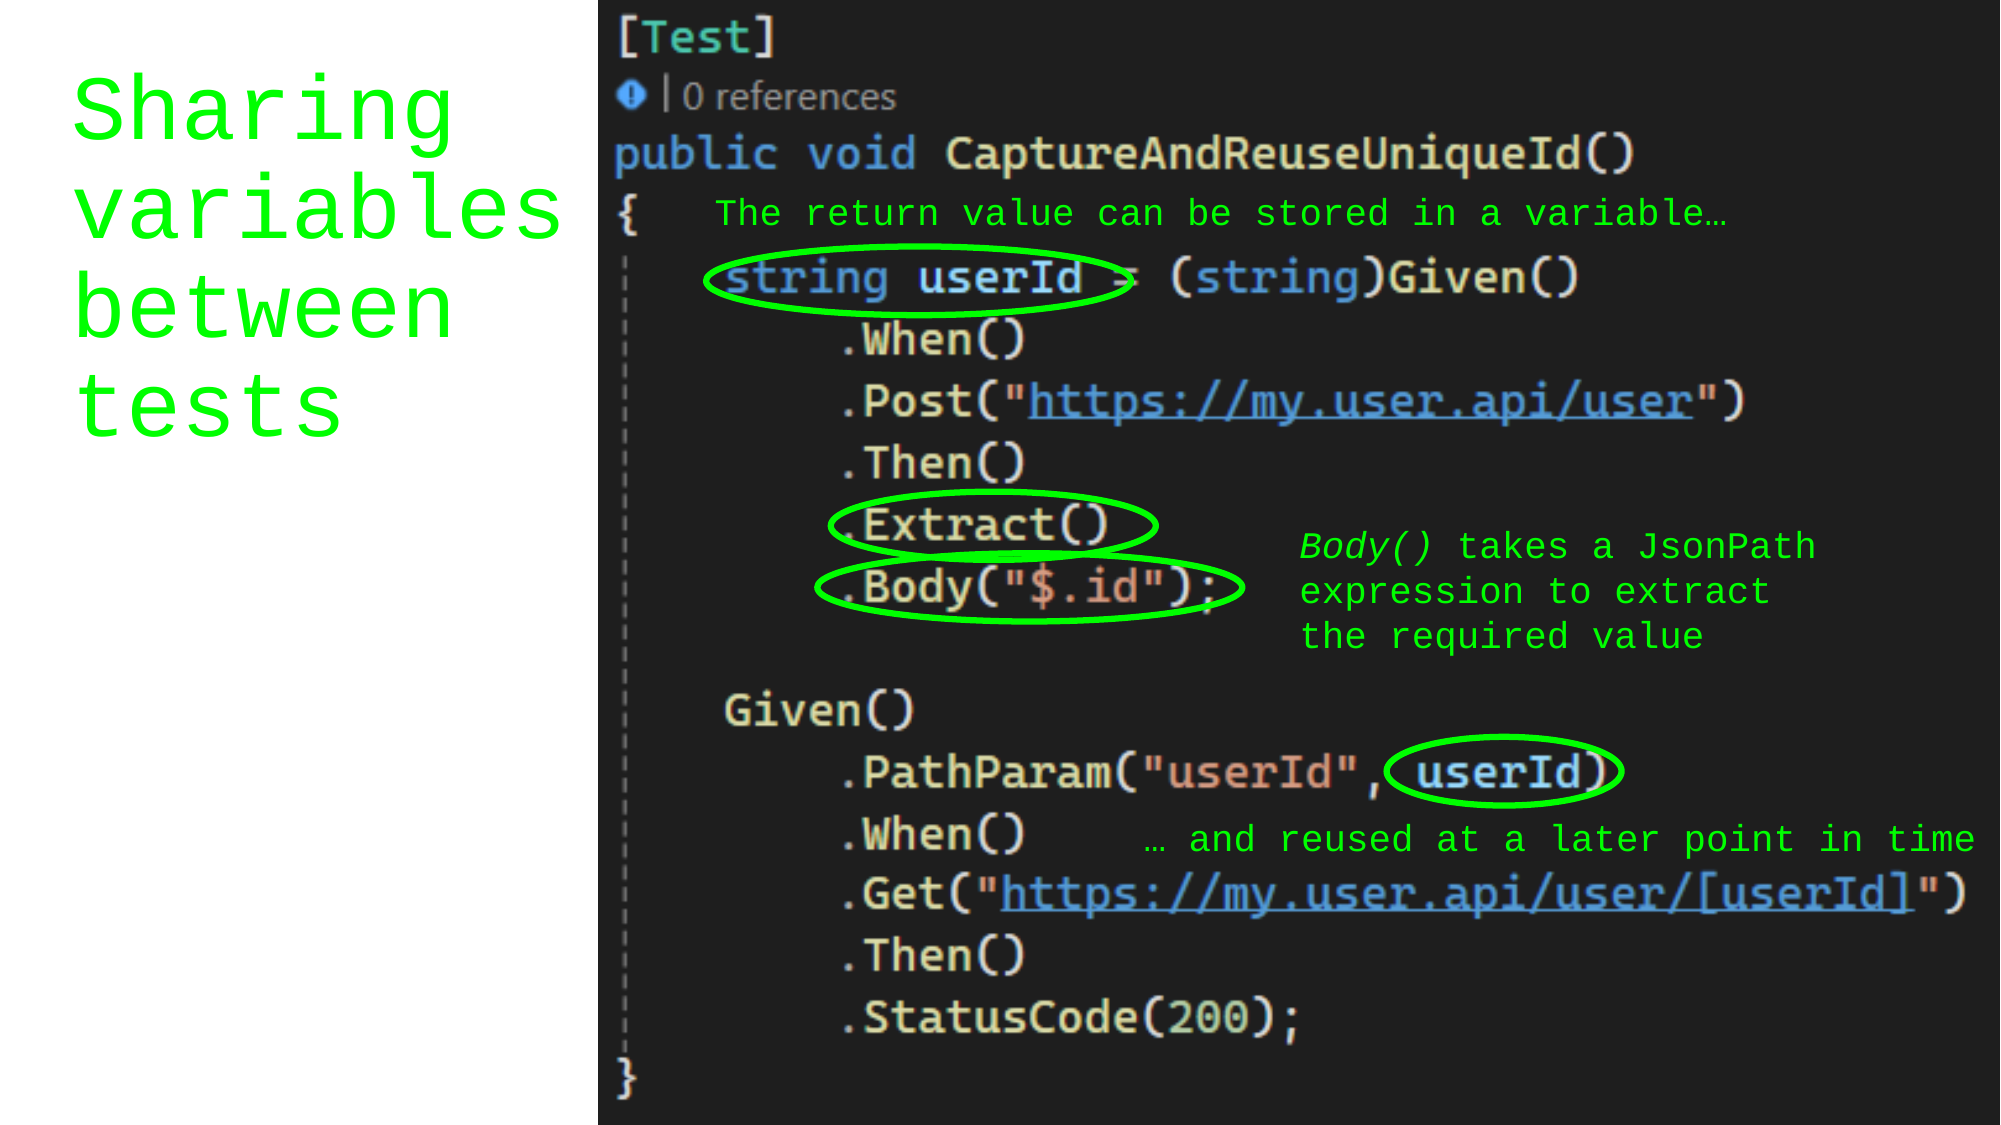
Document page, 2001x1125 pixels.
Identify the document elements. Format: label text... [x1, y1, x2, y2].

title Sharing variables between tests [56, 50, 599, 467]
text_box … and reused at a later point in time [1128, 806, 1992, 867]
text_box The return value can be stored in a variable… [699, 180, 1774, 242]
text_box Body() takes a JsonPath expression to extract the required value [1284, 513, 1836, 666]
picture [598, 0, 2000, 1125]
